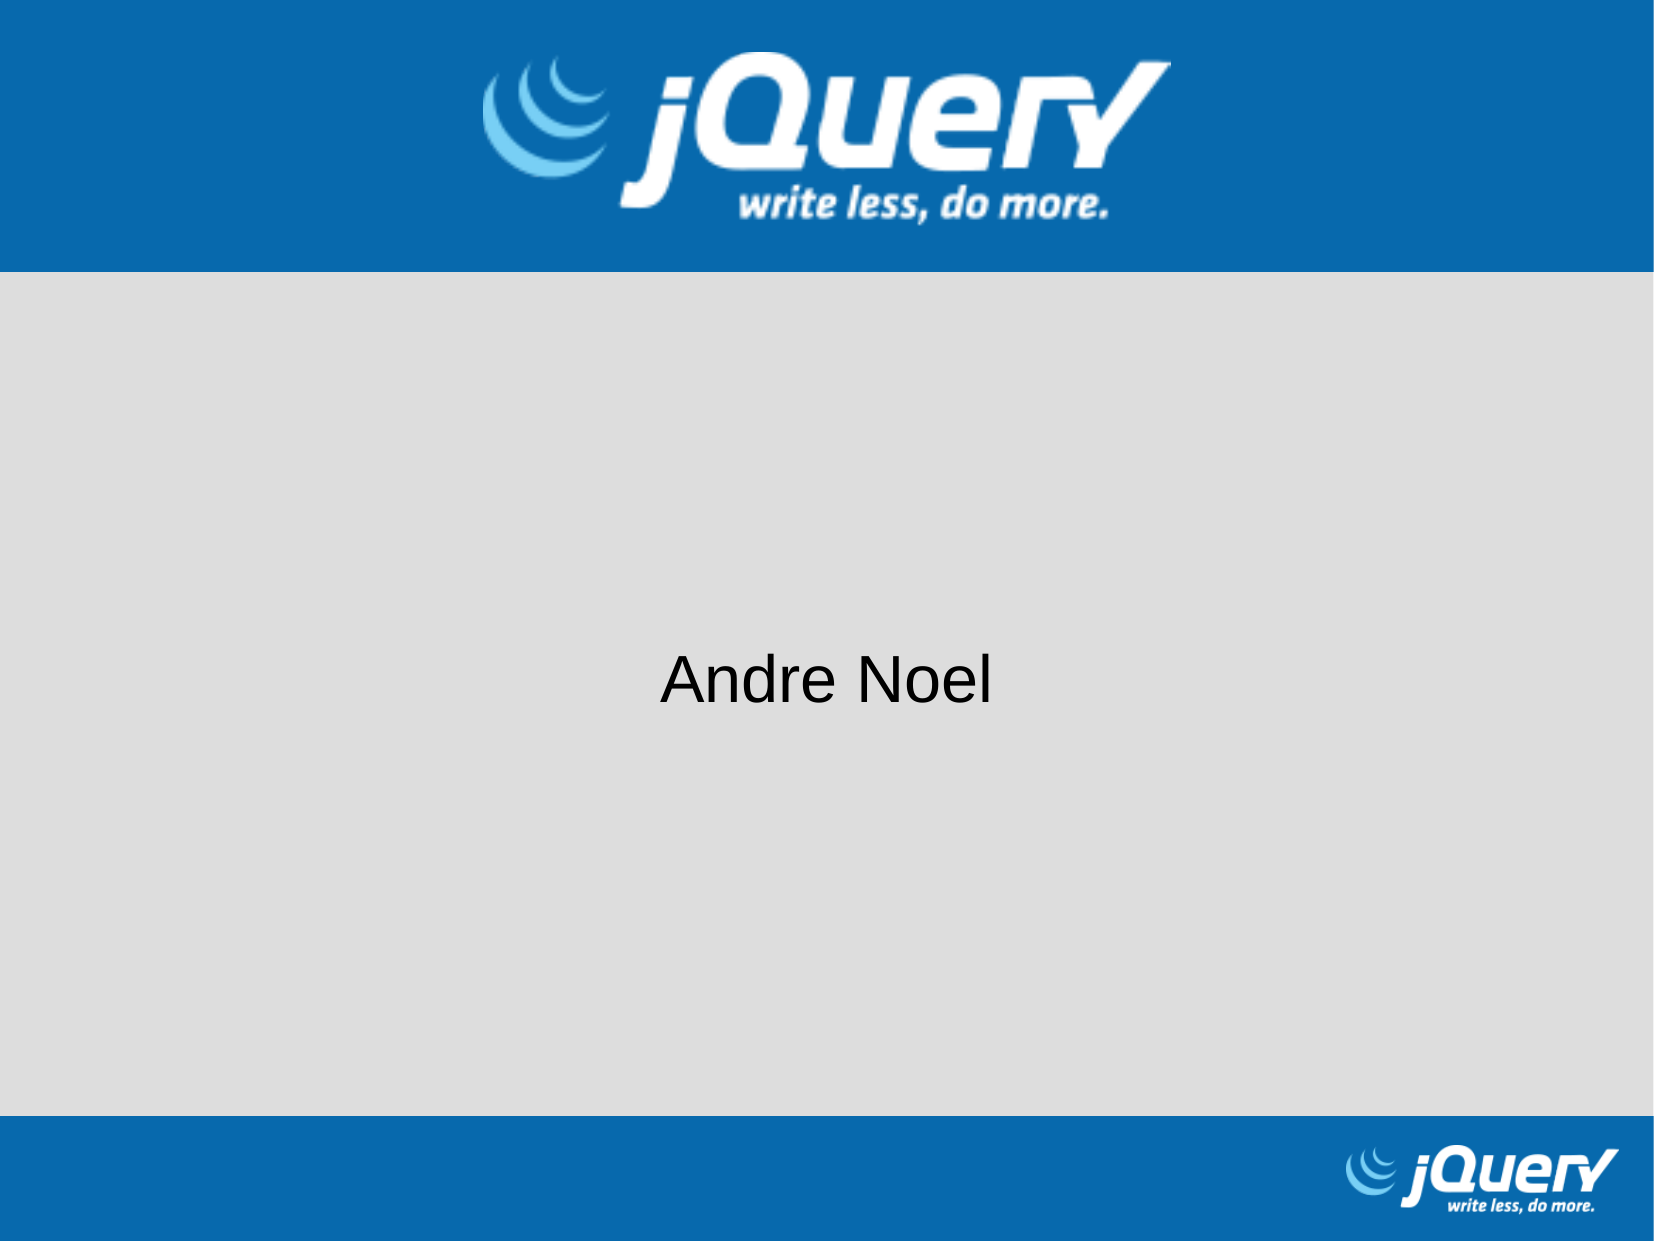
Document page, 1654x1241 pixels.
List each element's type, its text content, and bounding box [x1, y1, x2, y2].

subtitle Andre Noel [82, 320, 1571, 1040]
picture [0, 0, 1654, 272]
picture [0, 1116, 1654, 1241]
